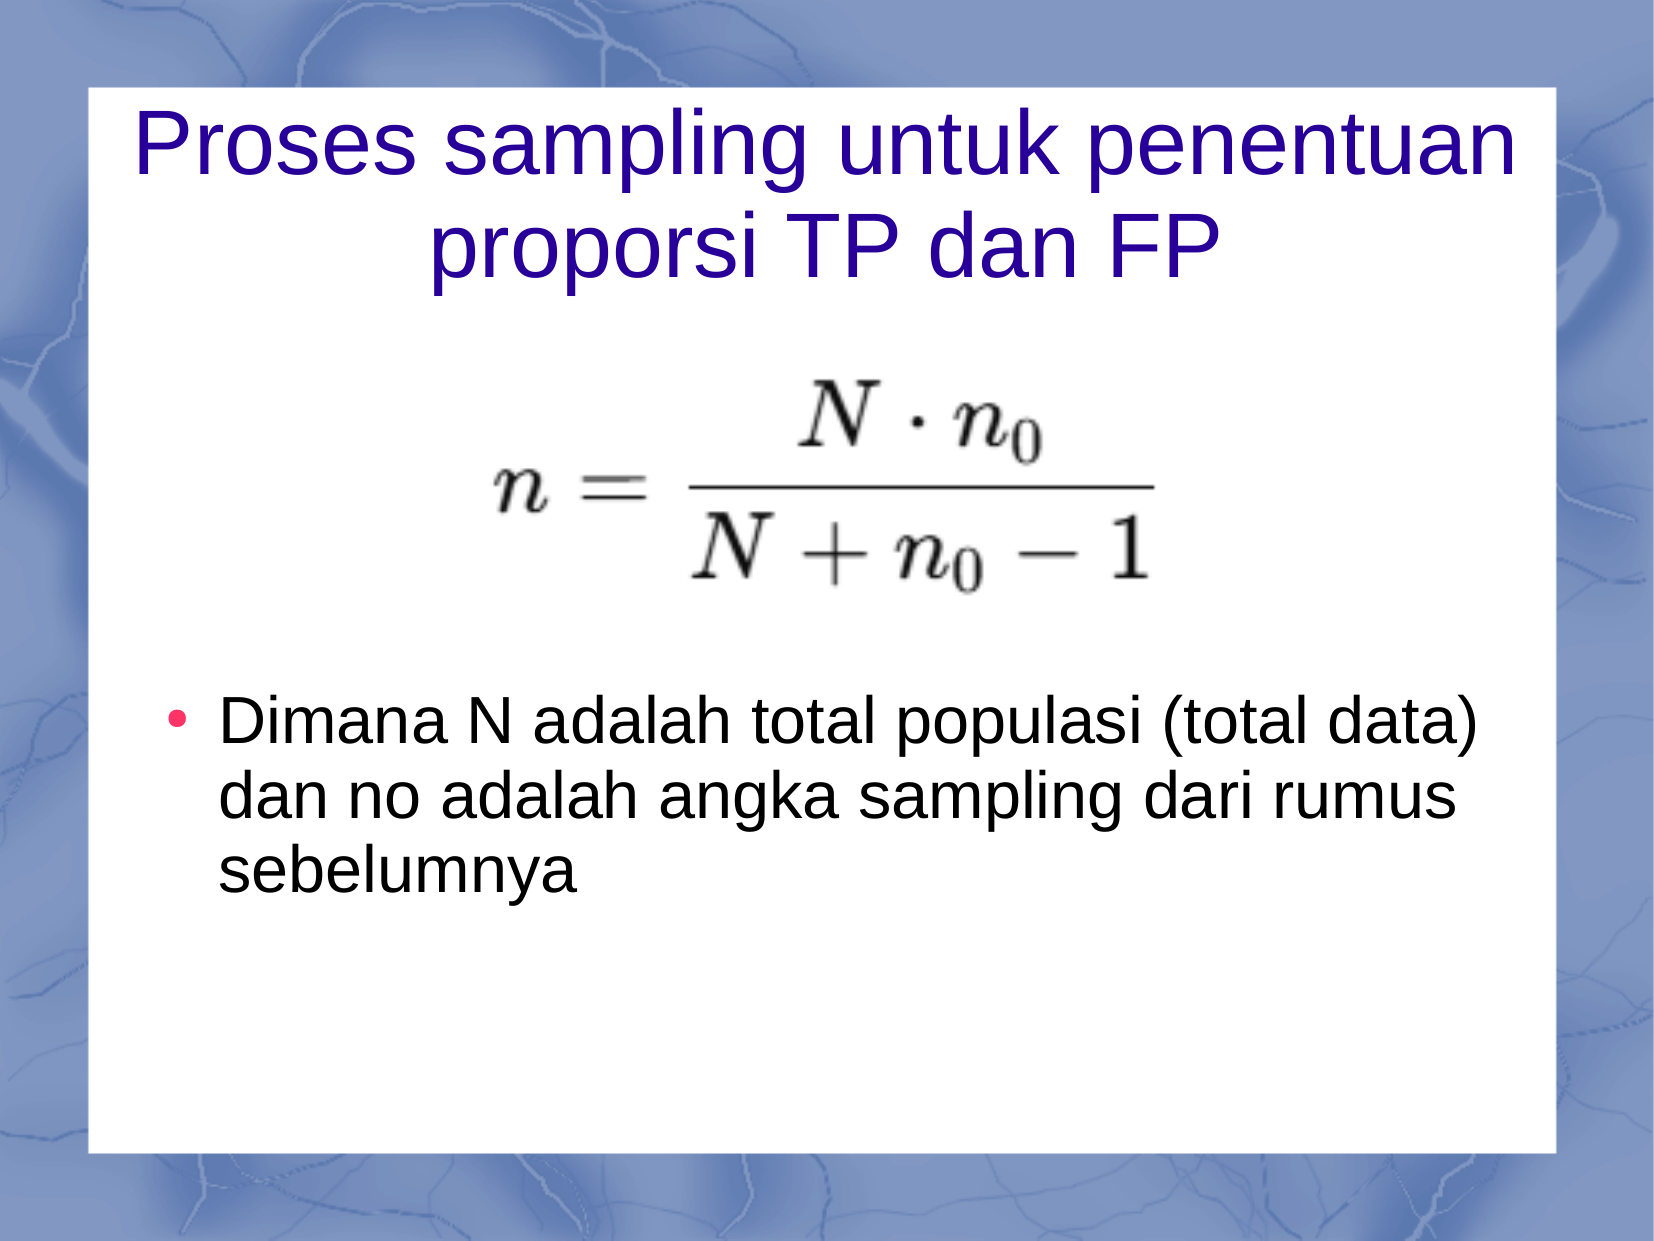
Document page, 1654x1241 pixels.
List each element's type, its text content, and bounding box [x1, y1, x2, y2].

list Dimana N adalah total populasi (total data) dan no adalah angka sampling dari rumus sebelumnya [147, 682, 1506, 1010]
picture [0, 0, 1654, 1241]
title Proses sampling untuk penentuan proporsi TP dan FP [118, 90, 1536, 298]
